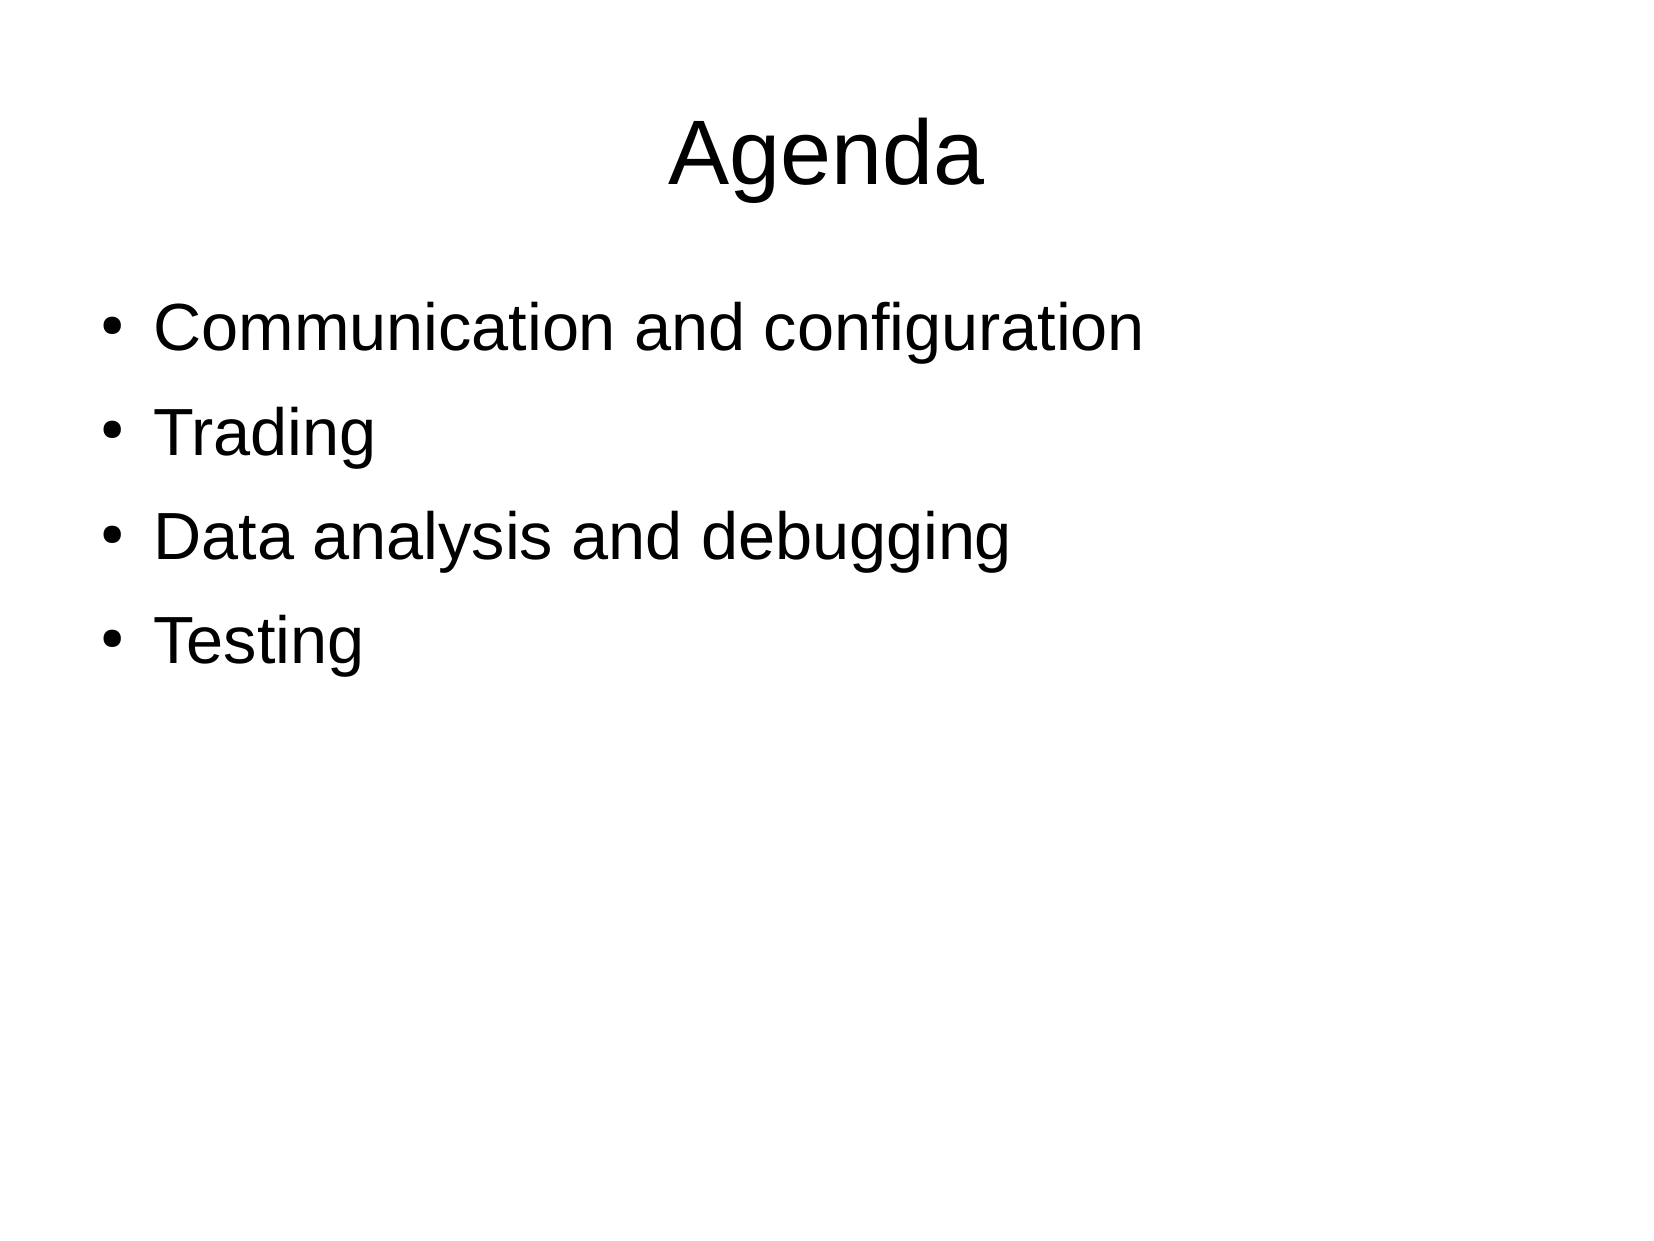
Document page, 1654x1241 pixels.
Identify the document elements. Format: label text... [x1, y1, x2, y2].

title Agenda [82, 49, 1571, 257]
list Communication and configuration Trading Data analysis and debugging Testing [82, 290, 1571, 1010]
